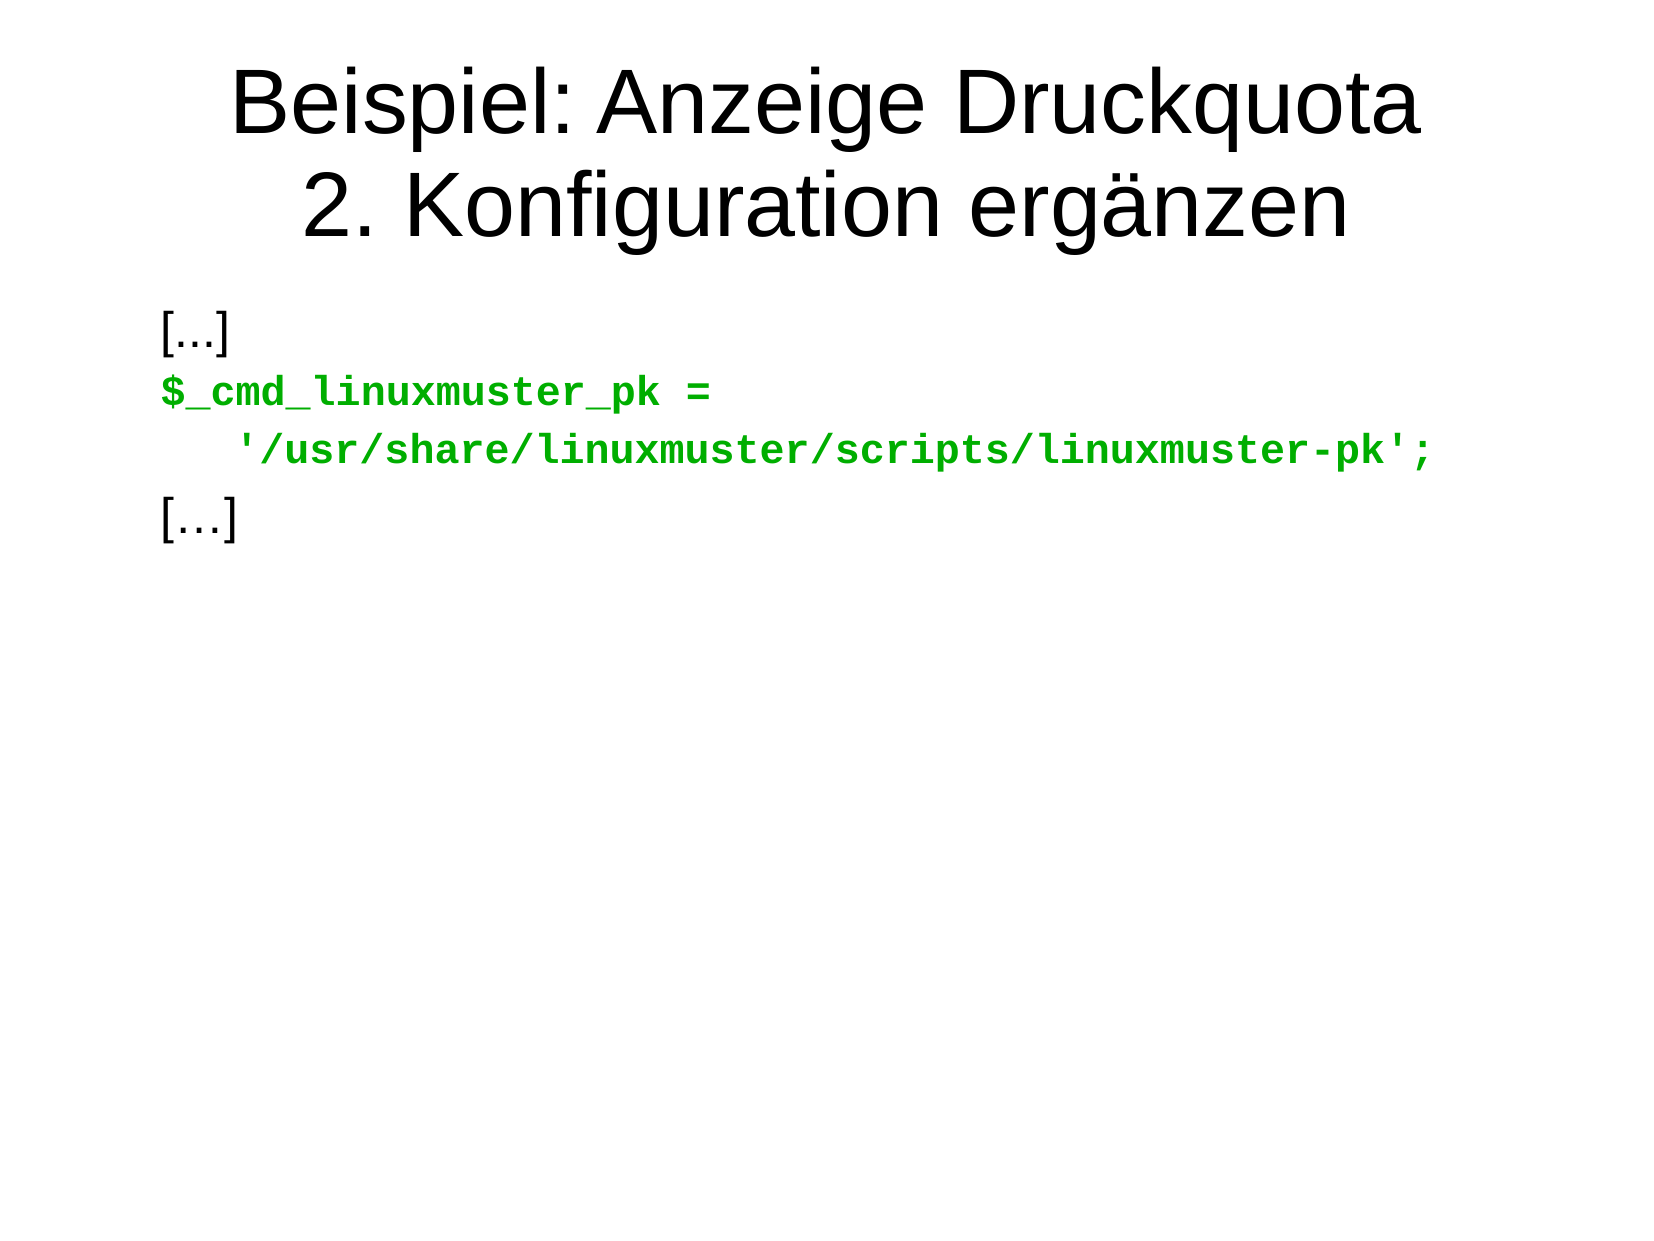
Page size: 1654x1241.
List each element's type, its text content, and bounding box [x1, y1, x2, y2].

text_box [...] $_cmd_linuxmuster_pk = '/usr/share/linuxmuster/scripts/linuxmuster-pk'; […] [88, 295, 1565, 1182]
title Beispiel: Anzeige Druckquota 2. Konfiguration ergänzen [82, 49, 1571, 257]
